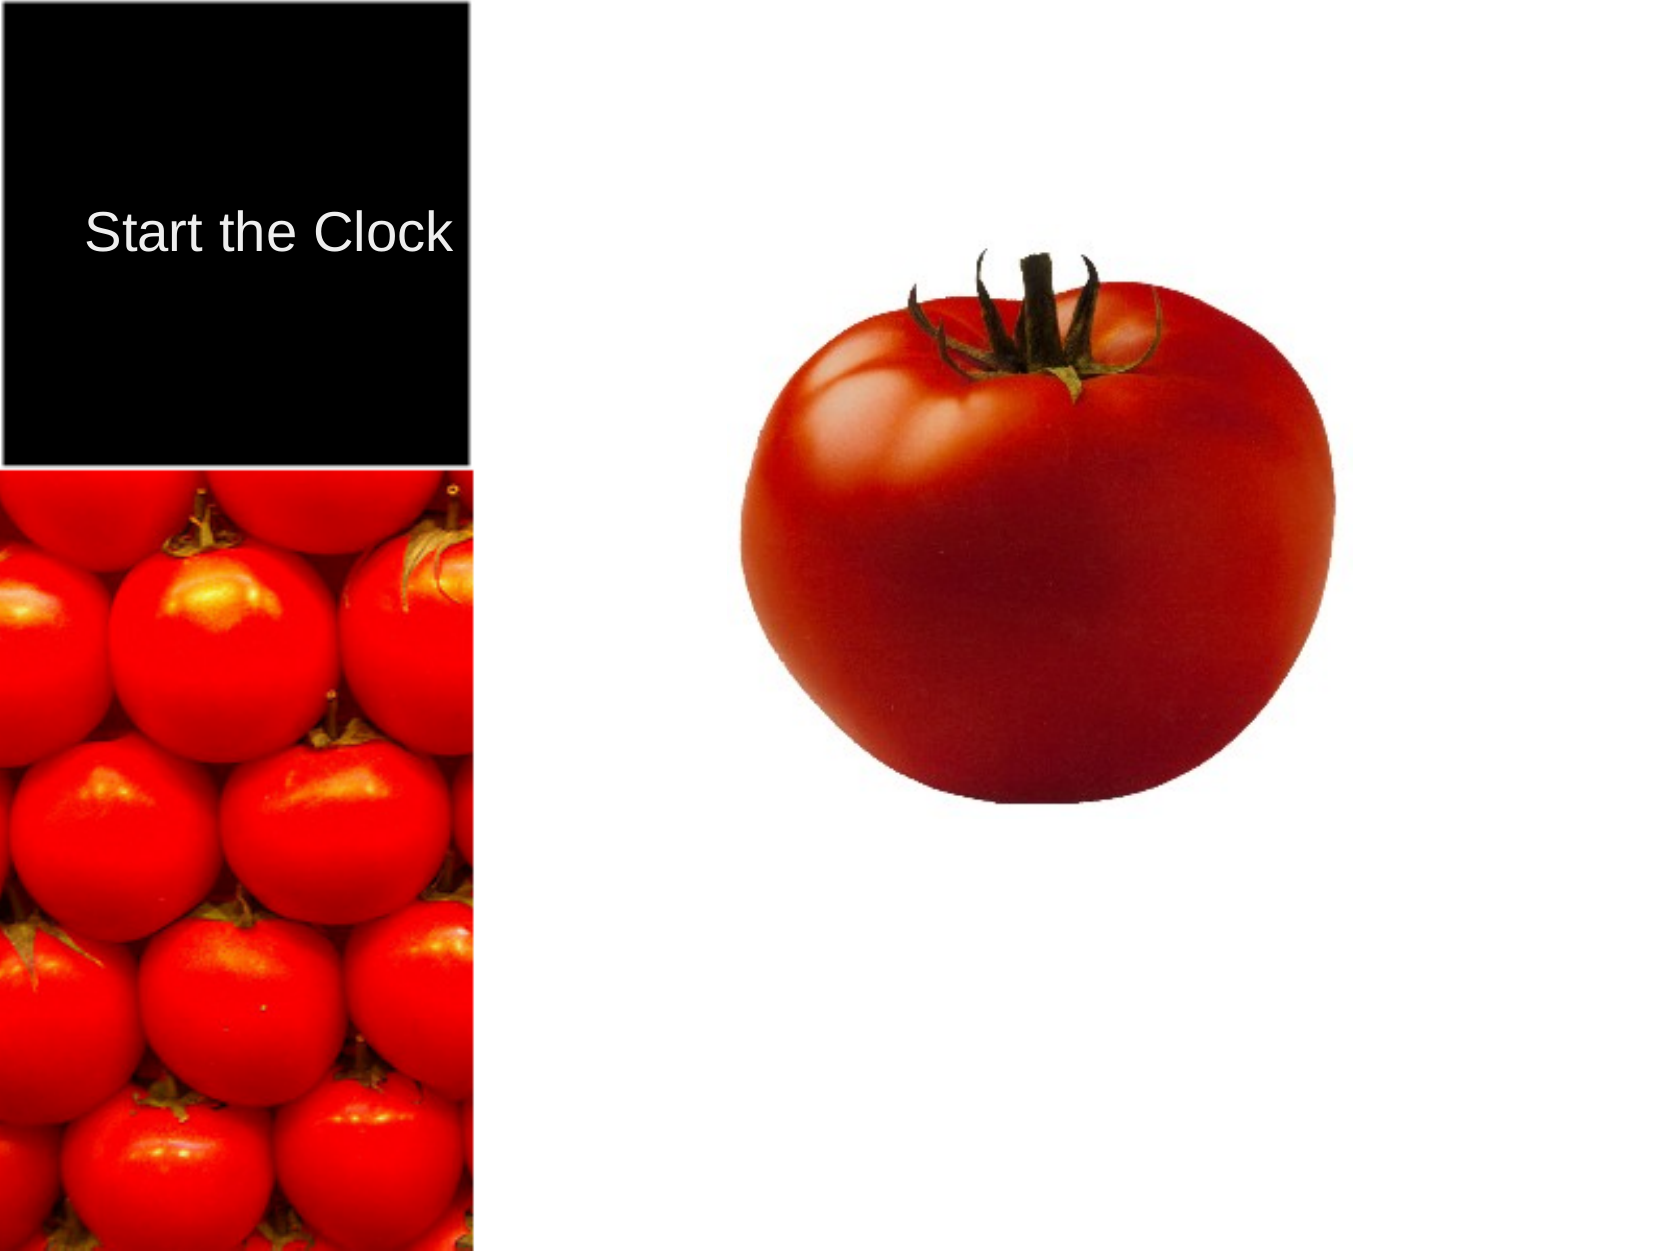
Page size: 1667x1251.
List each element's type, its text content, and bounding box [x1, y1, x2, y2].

picture [0, 0, 1667, 1251]
text_box Start the Clock [23, 200, 455, 265]
